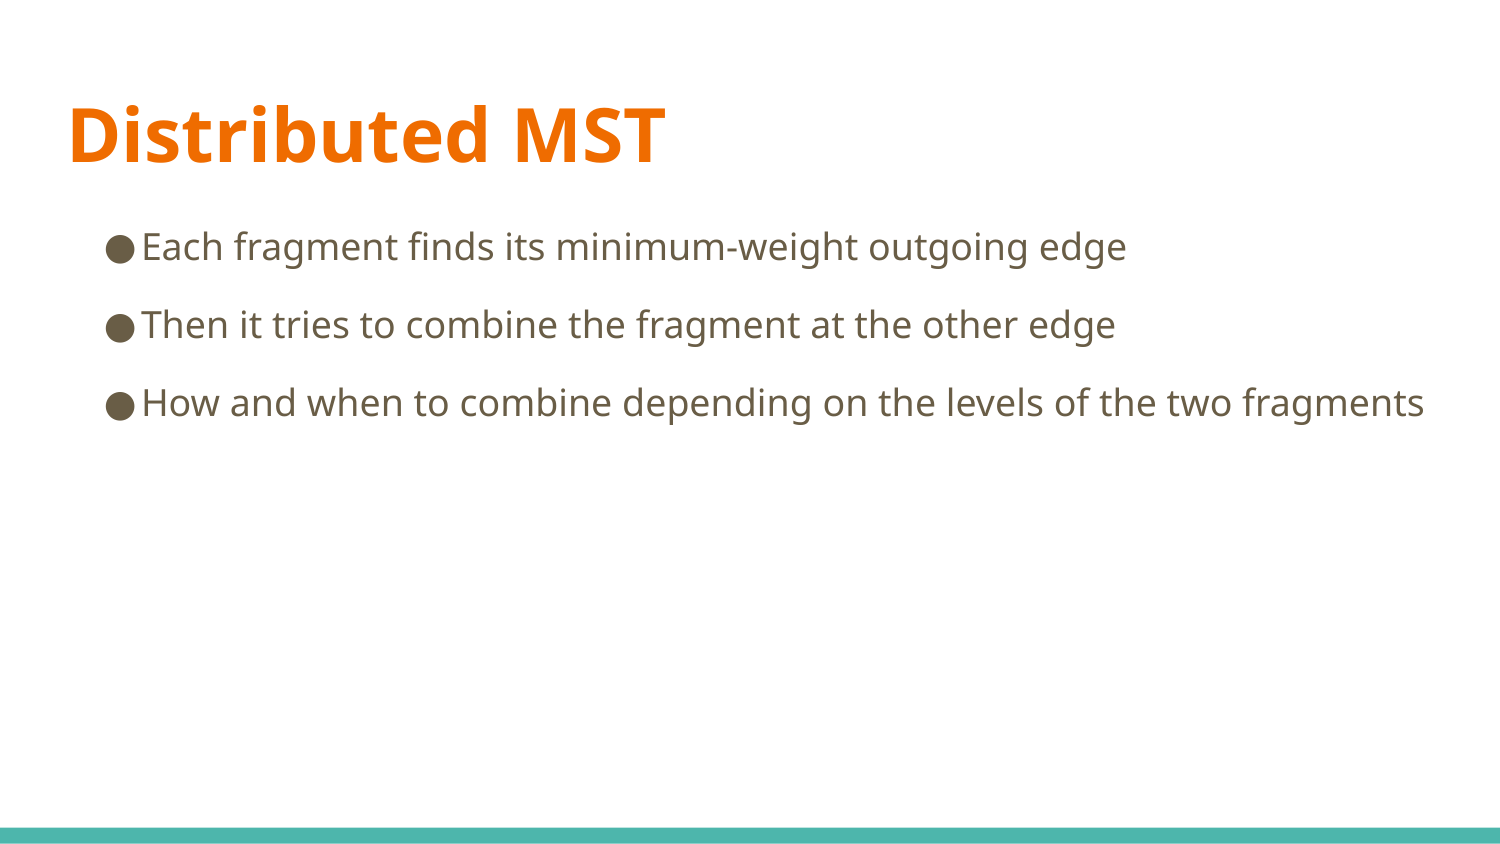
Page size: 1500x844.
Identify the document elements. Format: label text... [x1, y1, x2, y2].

list Each fragment finds its minimum-weight outgoing edge Then it tries to combine the fragment at the other edge How and when to combine depending on the levels of the two fragments [51, 207, 1449, 750]
title Distributed MST [51, 72, 1449, 189]
